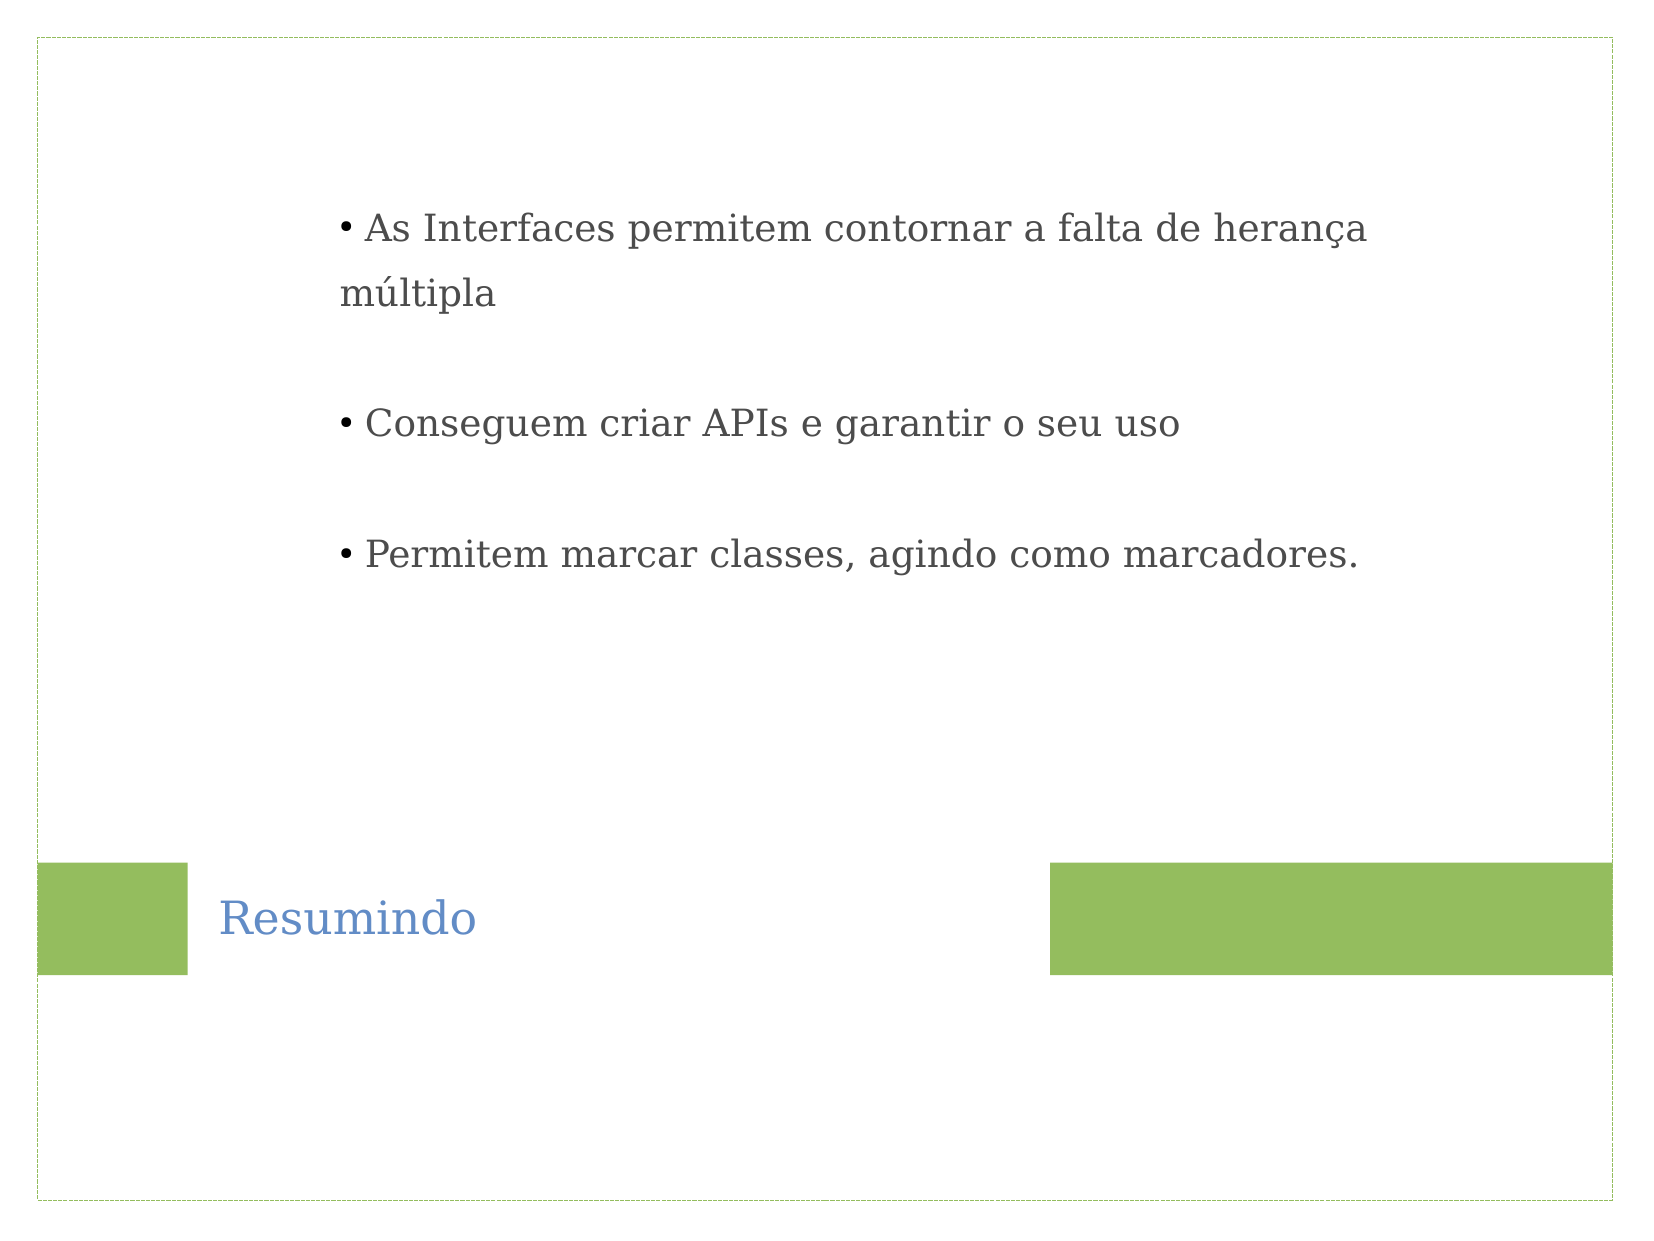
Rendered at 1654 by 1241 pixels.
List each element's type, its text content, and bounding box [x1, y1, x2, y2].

text_box Resumindo [203, 884, 493, 953]
text_box [1050, 862, 1613, 976]
text_box As Interfaces permitem contornar a falta de herança múltipla Conseguem criar APIs e garantir o seu uso Permitem marcar classes, agindo como marcadores. [324, 177, 1413, 703]
text_box [37, 862, 188, 976]
